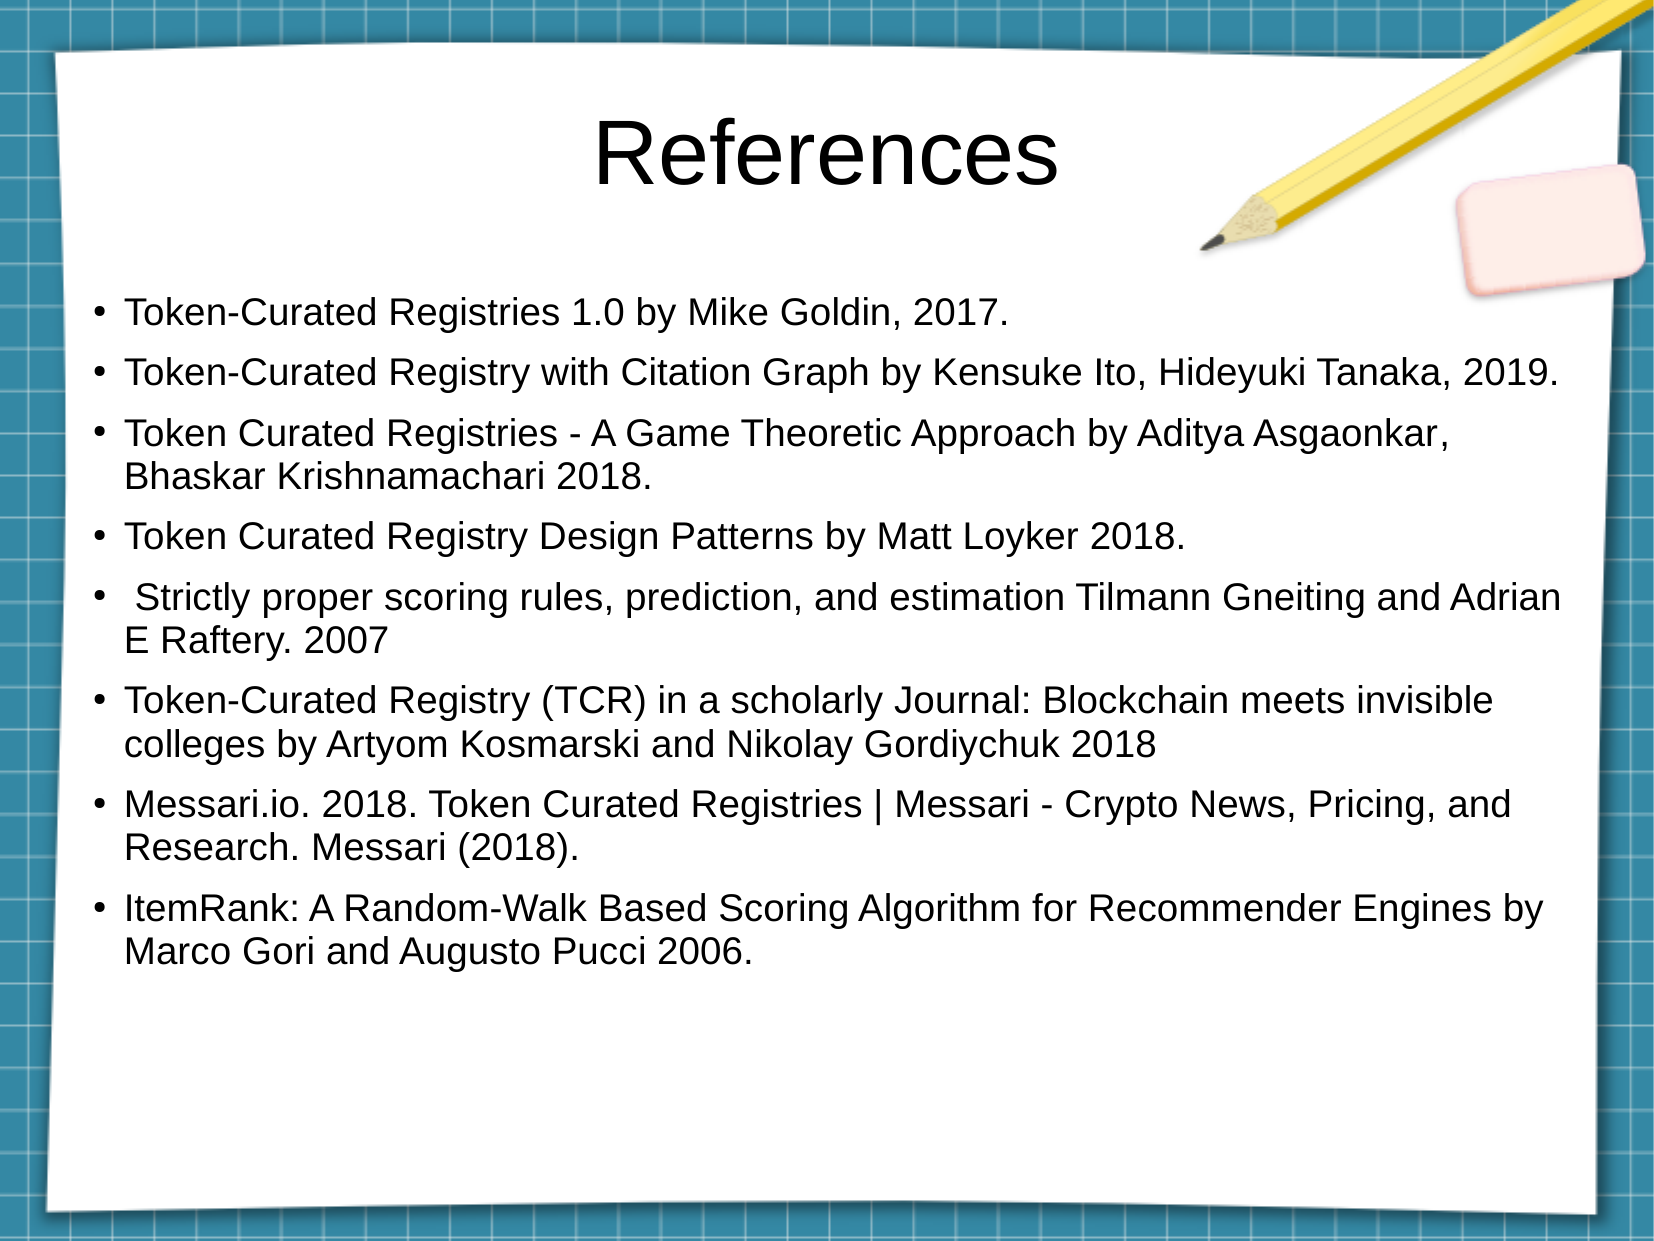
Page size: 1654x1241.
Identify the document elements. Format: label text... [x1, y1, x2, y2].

picture [0, 0, 1654, 1241]
list Token-Curated Registries 1.0 by Mike Goldin, 2017. Token-Curated Registry with Citation Graph by Kensuke Ito, Hideyuki Tanaka, 2019. Token Curated Registries - A Game Theoretic Approach by Aditya Asgaonkar, Bhaskar Krishnamachari 2018. Token Curated Registry Design Patterns by Matt Loyker 2018. Strictly proper scoring rules, prediction, and estimation Tilmann Gneiting and Adrian E Raftery. 2007 Token-Curated Registry (TCR) in a scholarly Journal: Blockchain meets invisible colleges by Artyom Kosmarski and Nikolay Gordiychuk 2018 Messari.io. 2018. Token Curated Registries | Messari - Crypto News, Pricing, and Research. Messari (2018). ItemRank: A Random-Walk Based Scoring Algorithm for Recommender Engines by Marco Gori and Augusto Pucci 2006. [82, 290, 1571, 1010]
title References [82, 49, 1571, 257]
